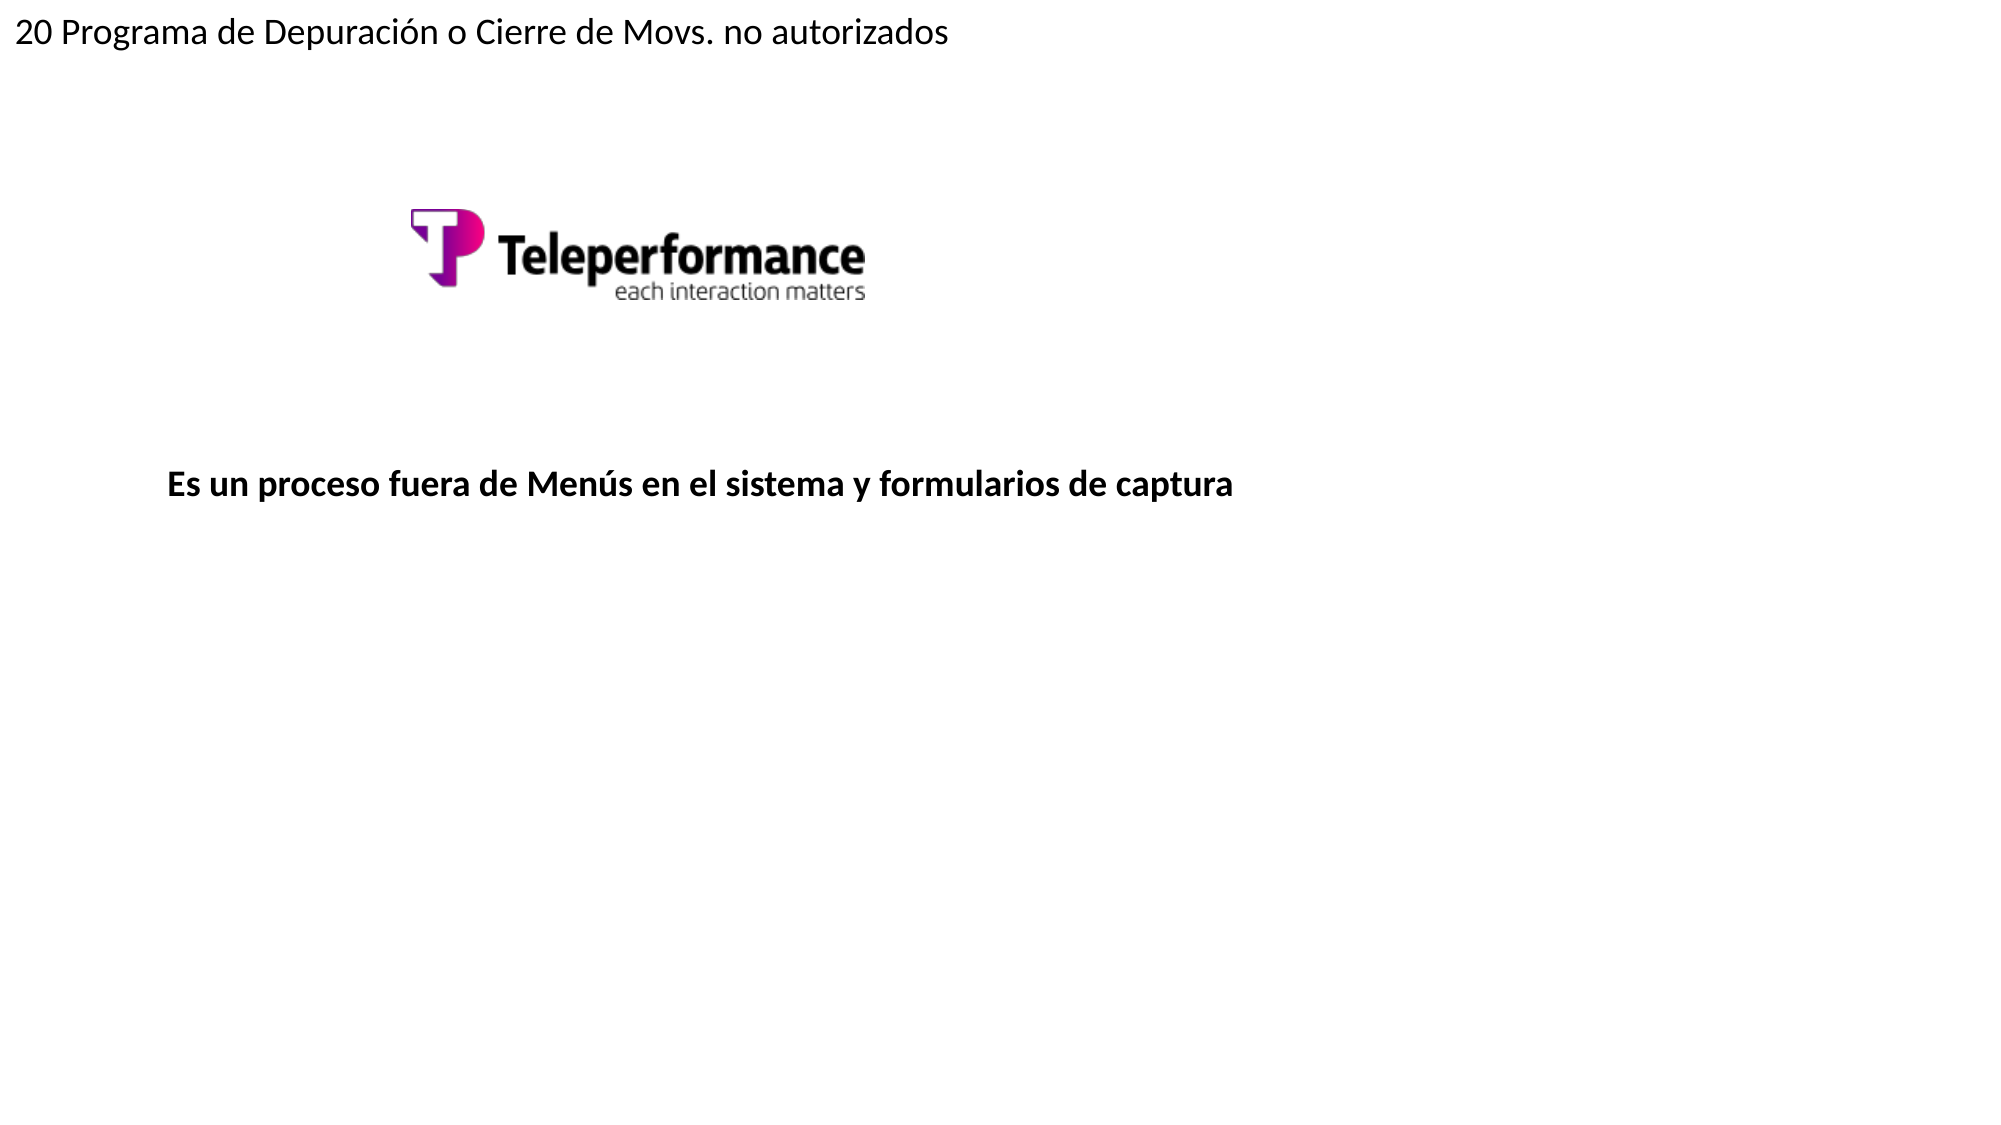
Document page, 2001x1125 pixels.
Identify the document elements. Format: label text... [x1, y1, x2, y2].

picture [411, 209, 865, 300]
text_box 20 Programa de Depuración o Cierre de Movs. no autorizados [0, 0, 1033, 60]
text_box Es un proceso fuera de Menús en el sistema y formularios de captura [152, 451, 1430, 512]
